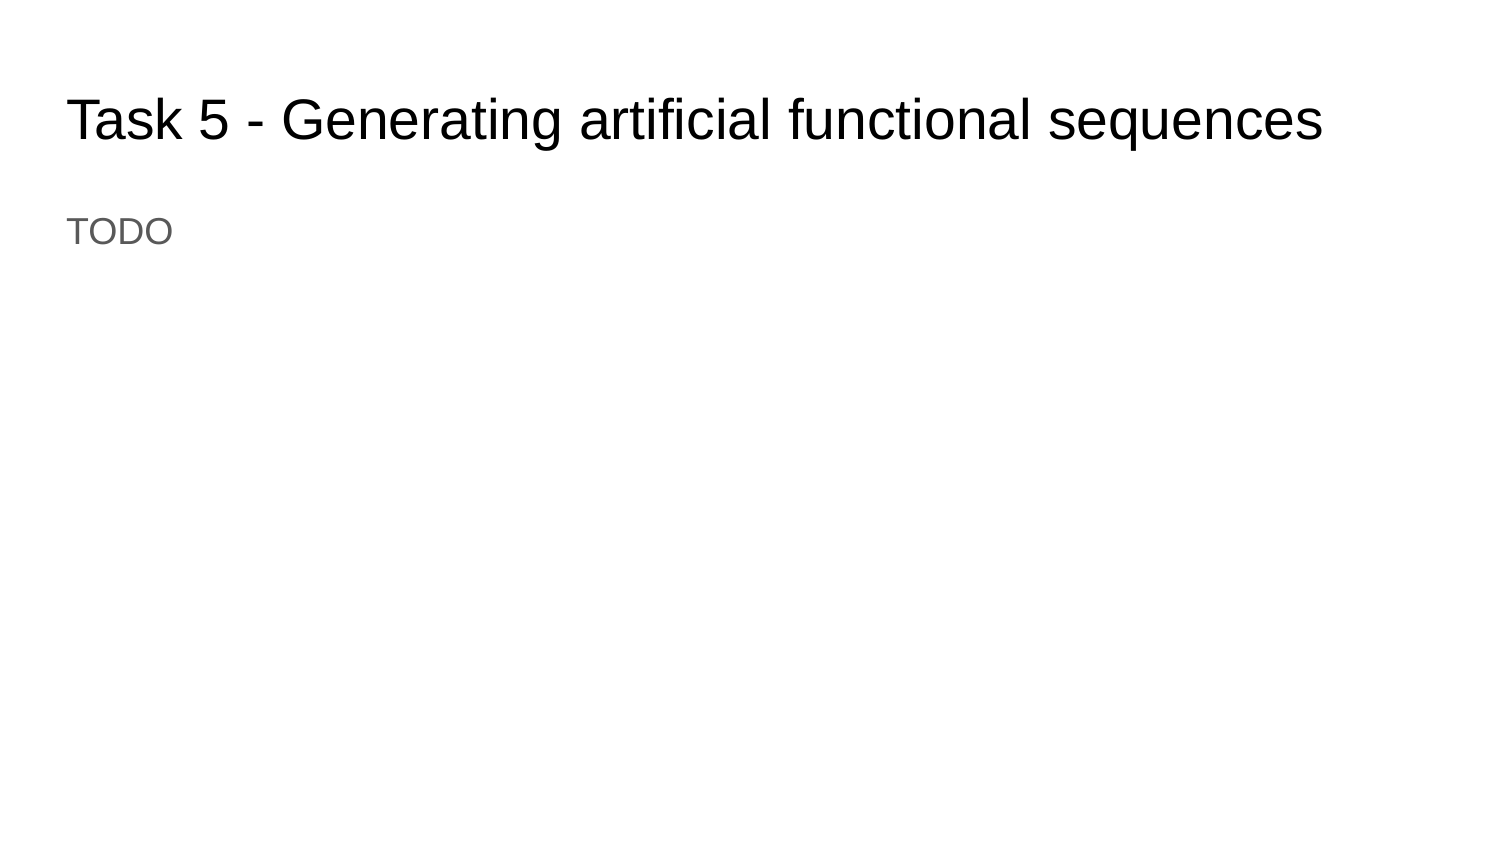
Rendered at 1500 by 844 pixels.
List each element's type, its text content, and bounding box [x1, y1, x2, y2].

list TODO [51, 189, 1449, 750]
title Task 5 - Generating artificial functional sequences [51, 72, 1449, 167]
